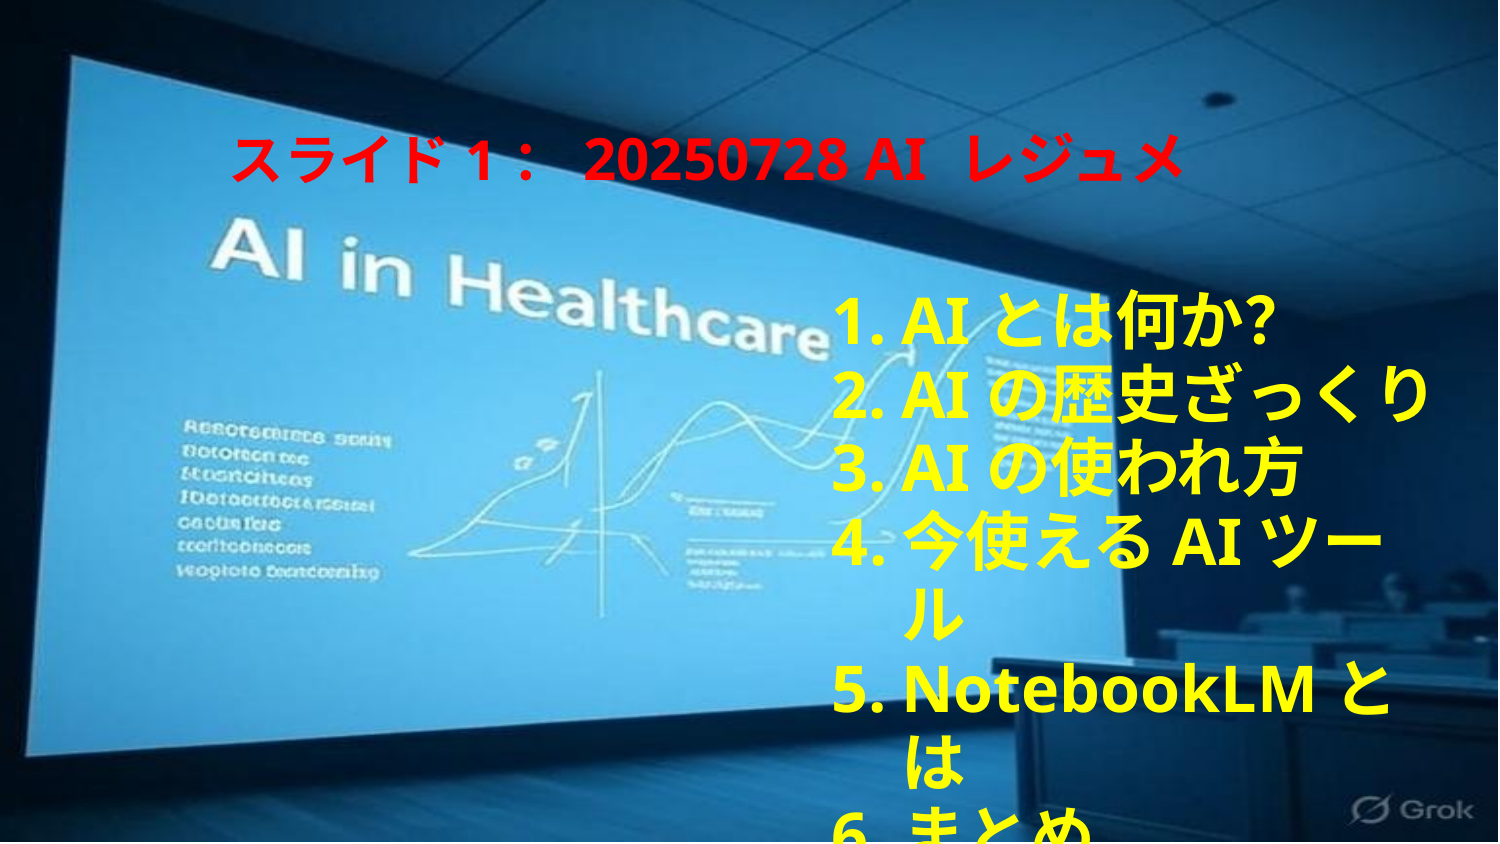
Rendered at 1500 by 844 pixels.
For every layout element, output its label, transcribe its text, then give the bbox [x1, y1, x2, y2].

picture [1064, 825, 1082, 842]
picture [1053, 824, 1063, 838]
list AIとは何か？ AIの歴史ざっくり AIの使われ方 今使えるAIツール NotebookLMとは まとめ [811, 270, 1464, 781]
picture [0, 0, 1498, 842]
picture [1042, 833, 1050, 842]
picture [843, 837, 856, 842]
title スライド1：20250728 AI レジュメ [213, 98, 1368, 263]
